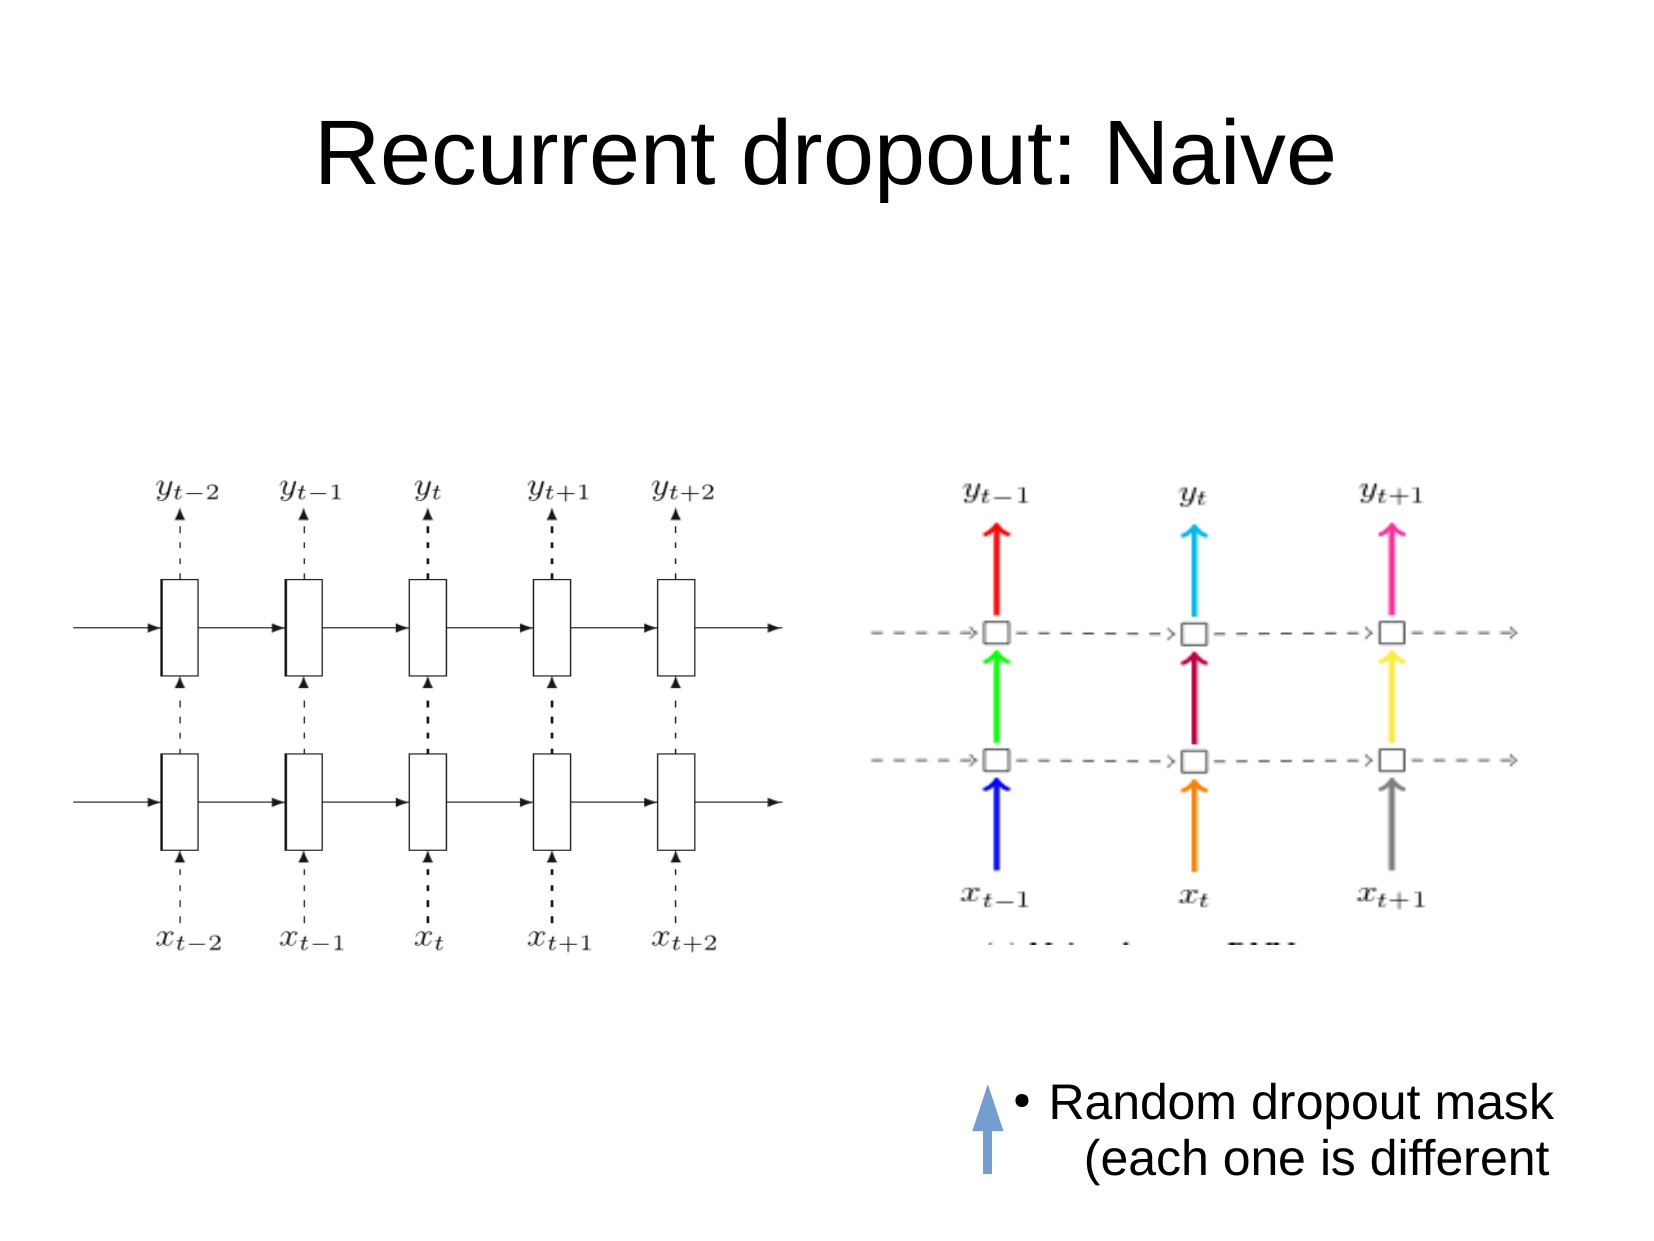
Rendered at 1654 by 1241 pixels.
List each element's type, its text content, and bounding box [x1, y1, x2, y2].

picture [818, 374, 1542, 945]
picture [67, 477, 789, 953]
title Recurrent dropout: Naive [82, 49, 1571, 257]
text_box Random dropout mask (each one is different [1013, 1073, 1632, 1187]
